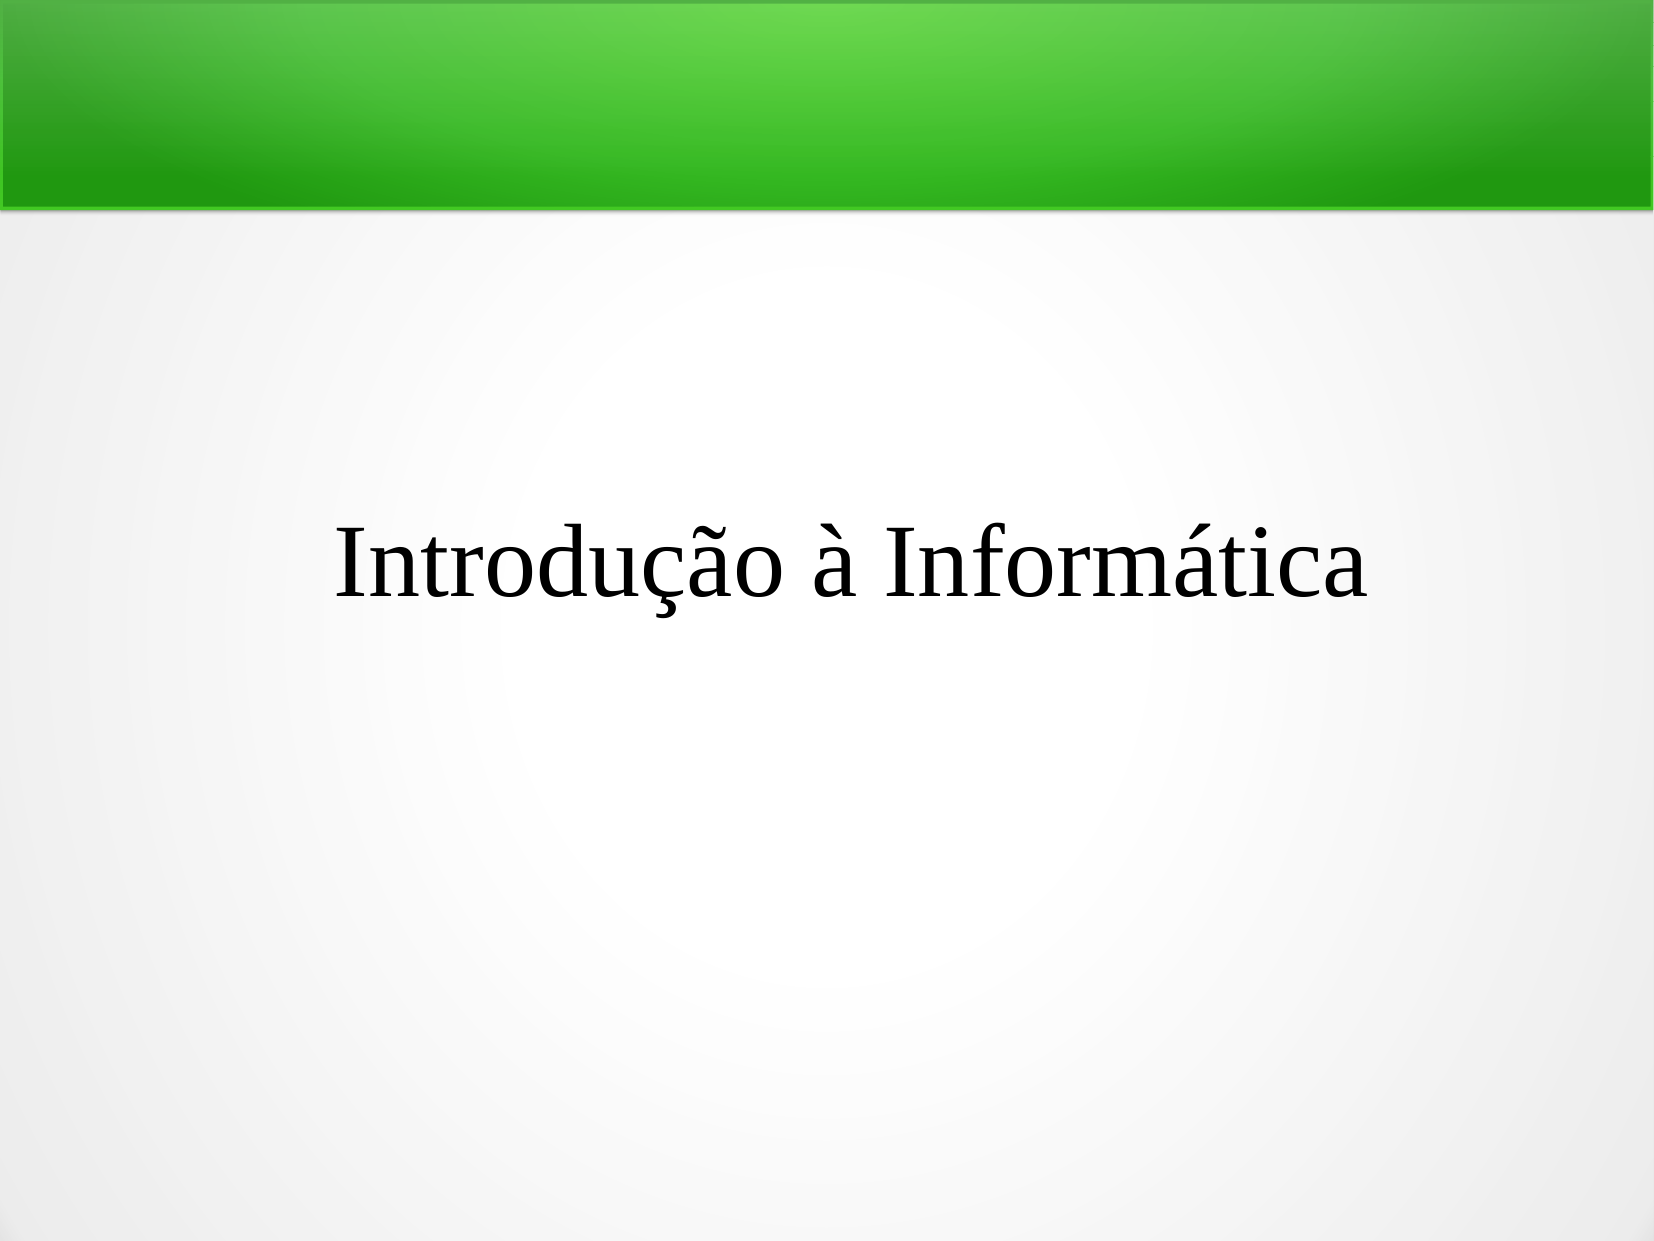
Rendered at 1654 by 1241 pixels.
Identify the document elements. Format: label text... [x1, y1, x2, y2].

text_box Introdução à Informática [318, 496, 1524, 768]
